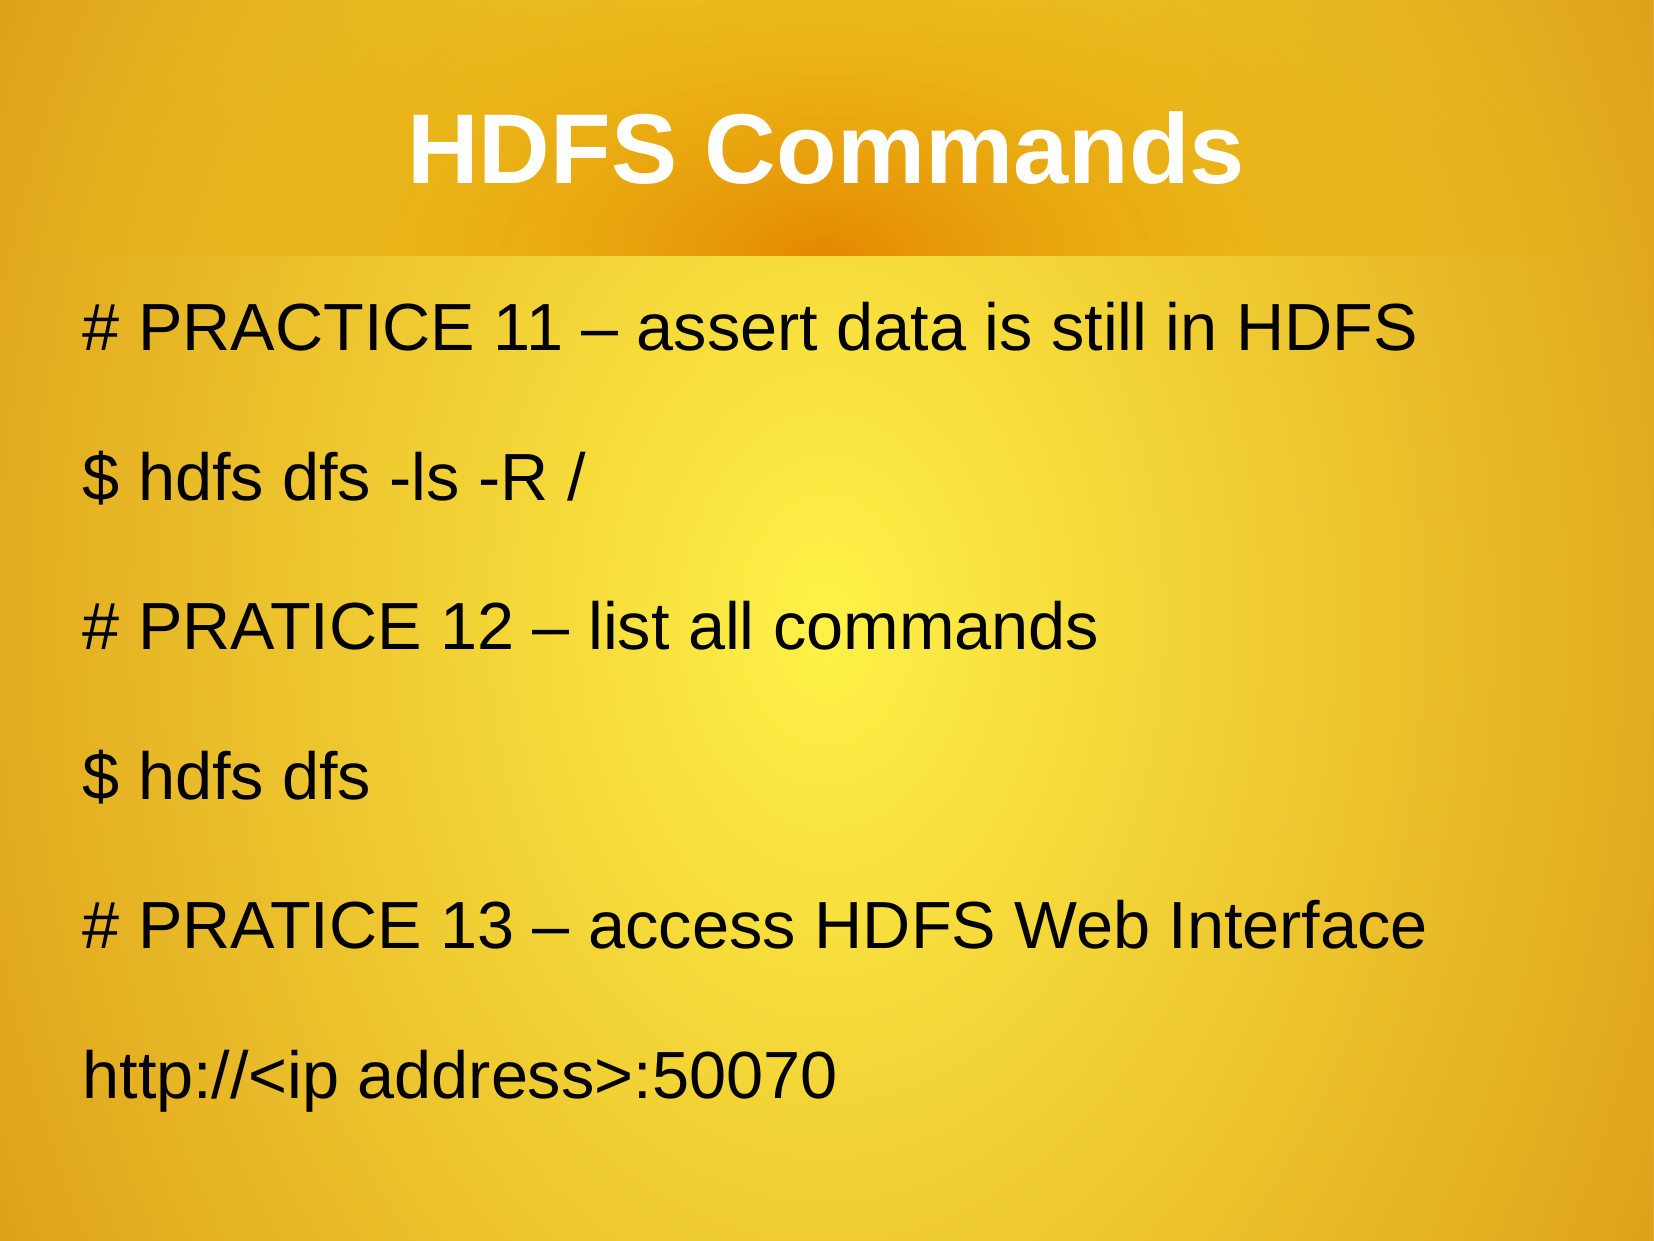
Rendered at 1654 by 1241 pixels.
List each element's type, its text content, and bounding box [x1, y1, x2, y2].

title HDFS Commands [82, 47, 1571, 252]
subtitle # PRACTICE 11 – assert data is still in HDFS $ hdfs dfs -ls -R / # PRATICE 12 – list all commands $ hdfs dfs # PRATICE 13 – access HDFS Web Interface http://<ip address>:50070 [82, 290, 1571, 1188]
